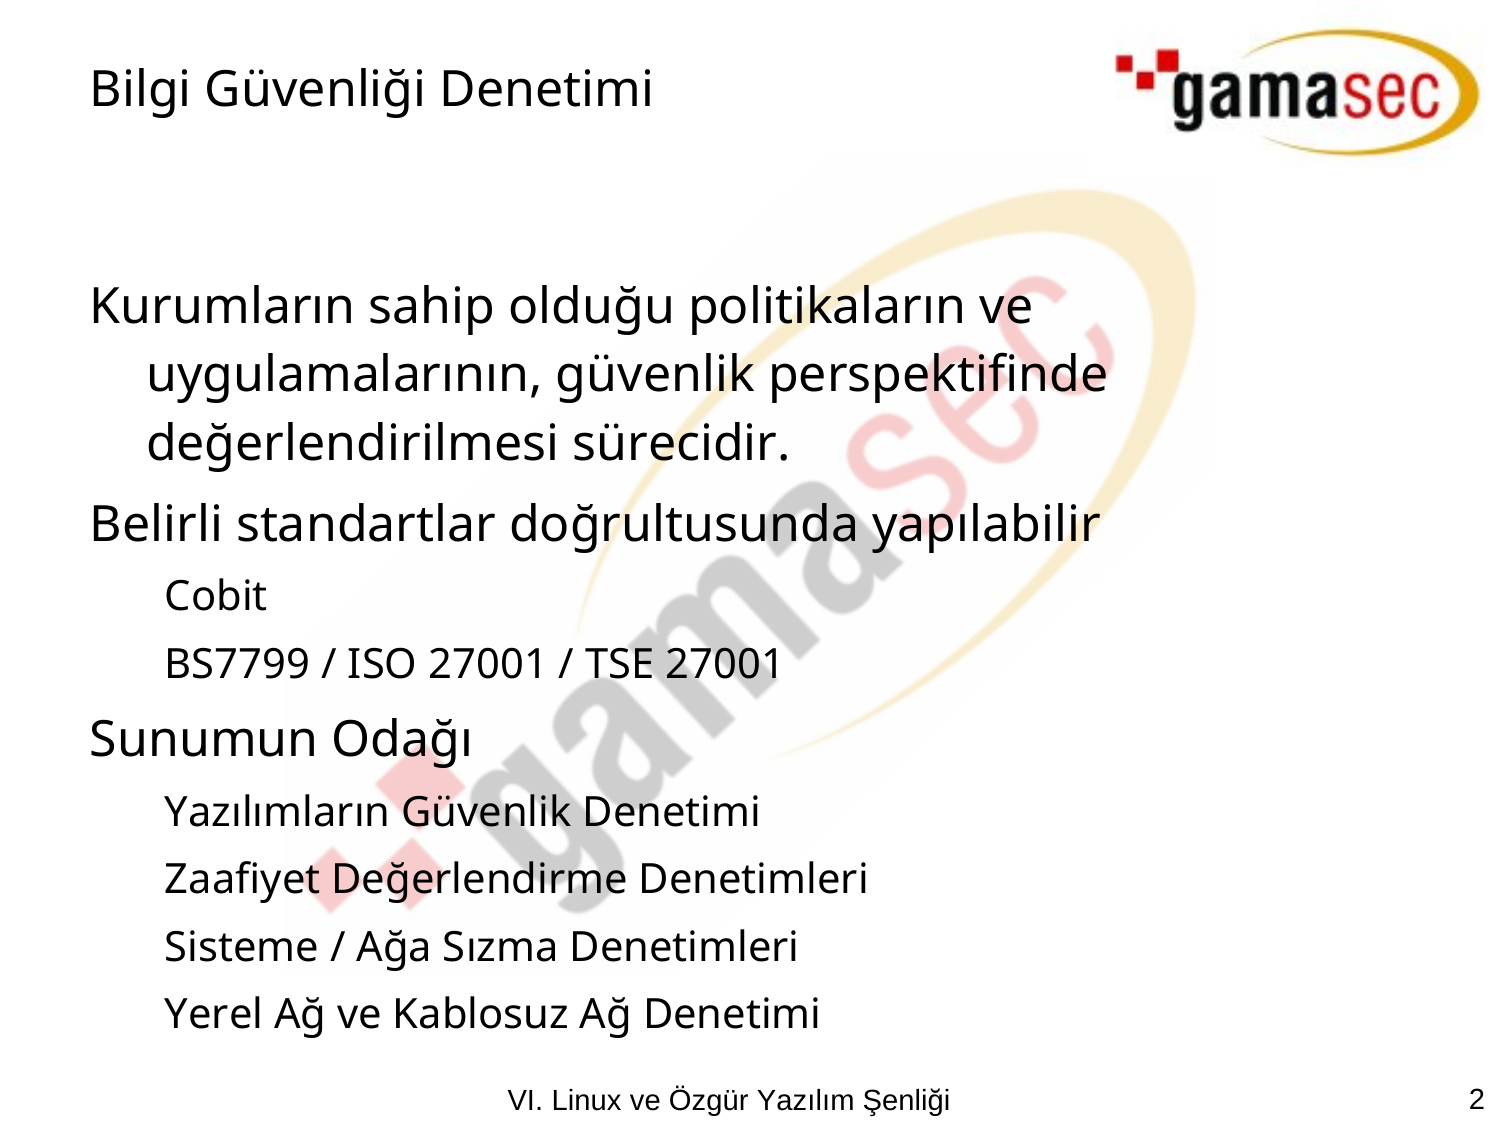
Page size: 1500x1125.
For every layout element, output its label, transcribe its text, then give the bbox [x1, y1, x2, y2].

list Kurumların sahip olduğu politikaların ve uygulamalarının, güvenlik perspektifinde değerlendirilmesi sürecidir. Belirli standartlar doğrultusunda yapılabilir Cobit BS7799 / ISO 27001 / TSE 27001 Sunumun Odağı Yazılımların Güvenlik Denetimi Zaafiyet Değerlendirme Denetimleri Sisteme / Ağa Sızma Denetimleri Yerel Ağ ve Kablosuz Ağ Denetimi [75, 262, 1426, 1006]
picture [284, 0, 1500, 262]
title Bilgi Güvenliği Denetimi [75, 45, 1070, 233]
